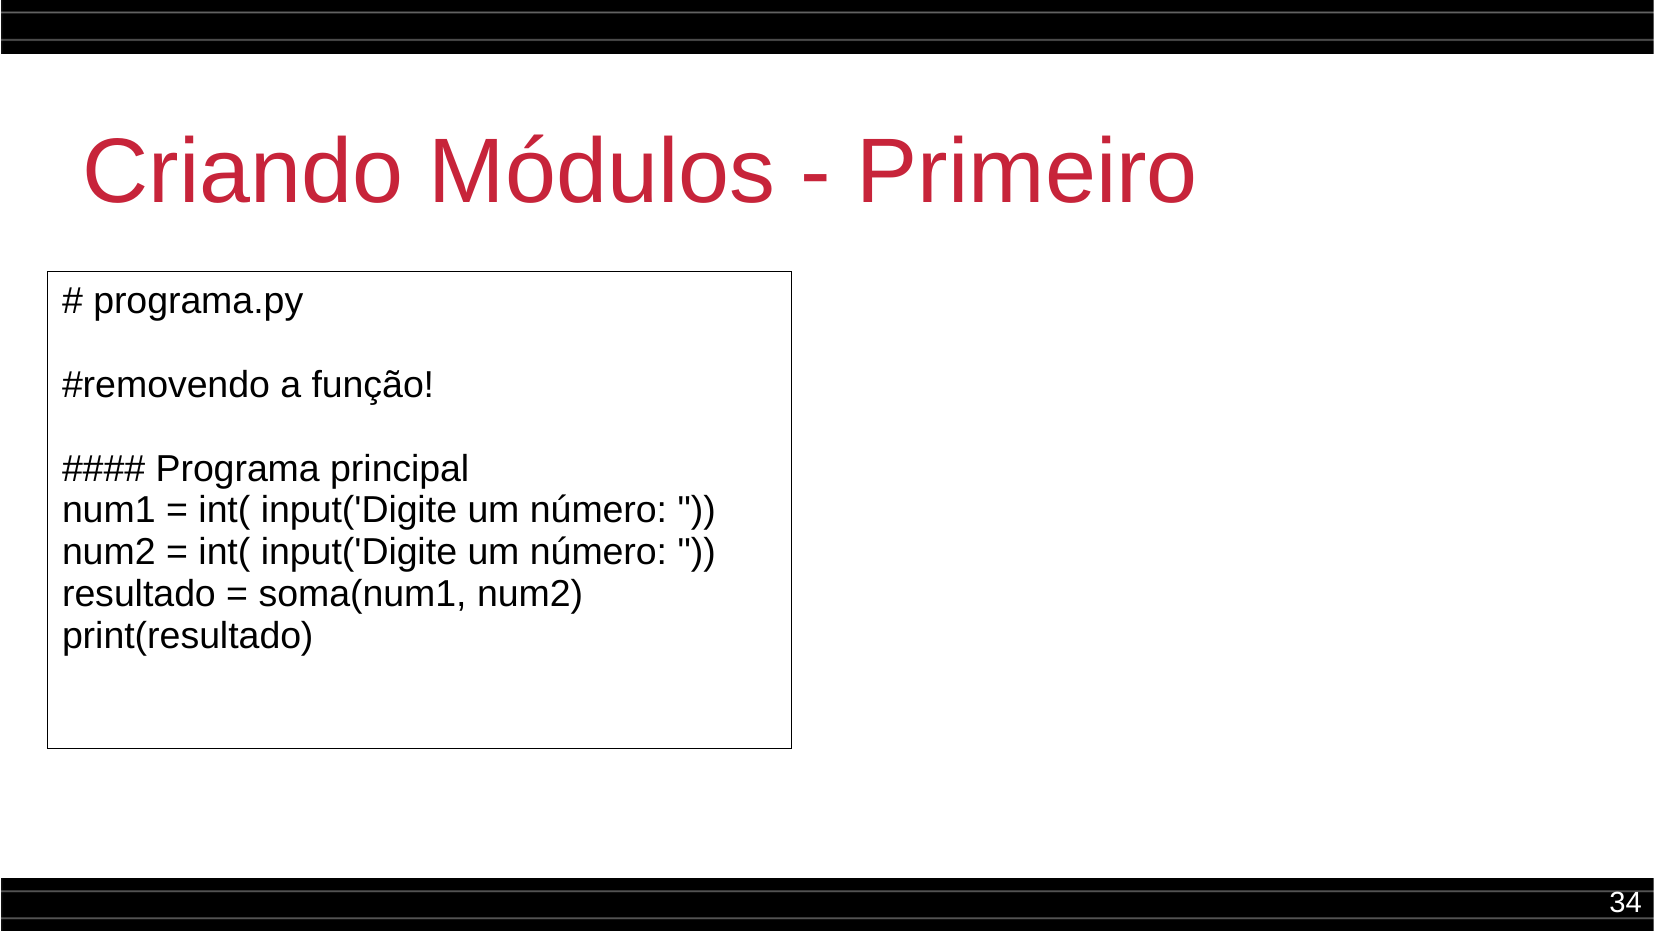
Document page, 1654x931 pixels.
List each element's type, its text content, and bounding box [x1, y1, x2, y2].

title Criando Módulos - Primeiro [82, 92, 1571, 249]
picture [1, 0, 1654, 54]
text_box # programa.py #removendo a função! #### Programa principal num1 = int( input('Digite um número: ")) num2 = int( input('Digite um número: ")) resultado = soma(num1, num2) print(resultado) [47, 271, 792, 749]
picture [1, 878, 1654, 931]
